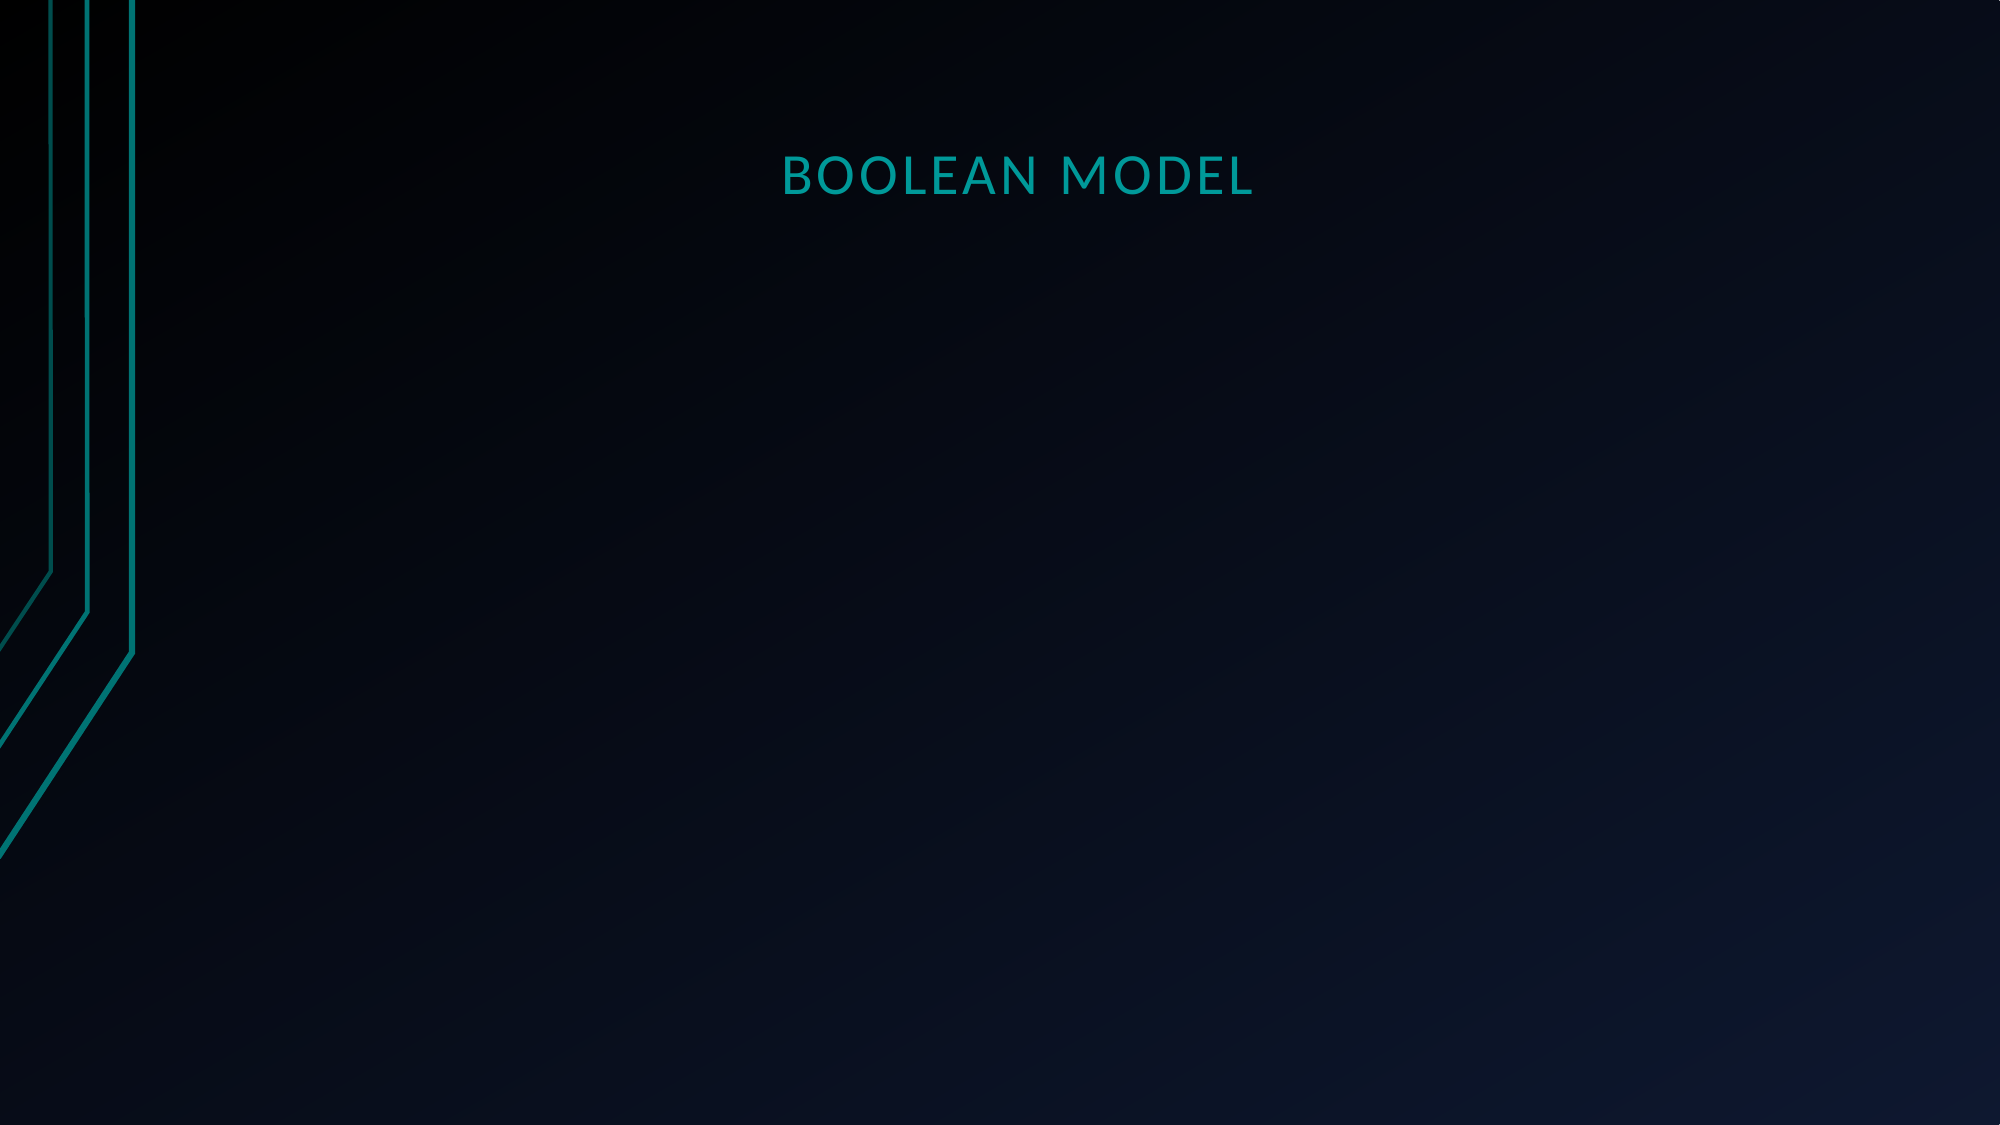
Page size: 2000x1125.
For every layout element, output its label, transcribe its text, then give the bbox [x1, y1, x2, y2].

list Boolean model [35, 118, 2000, 217]
